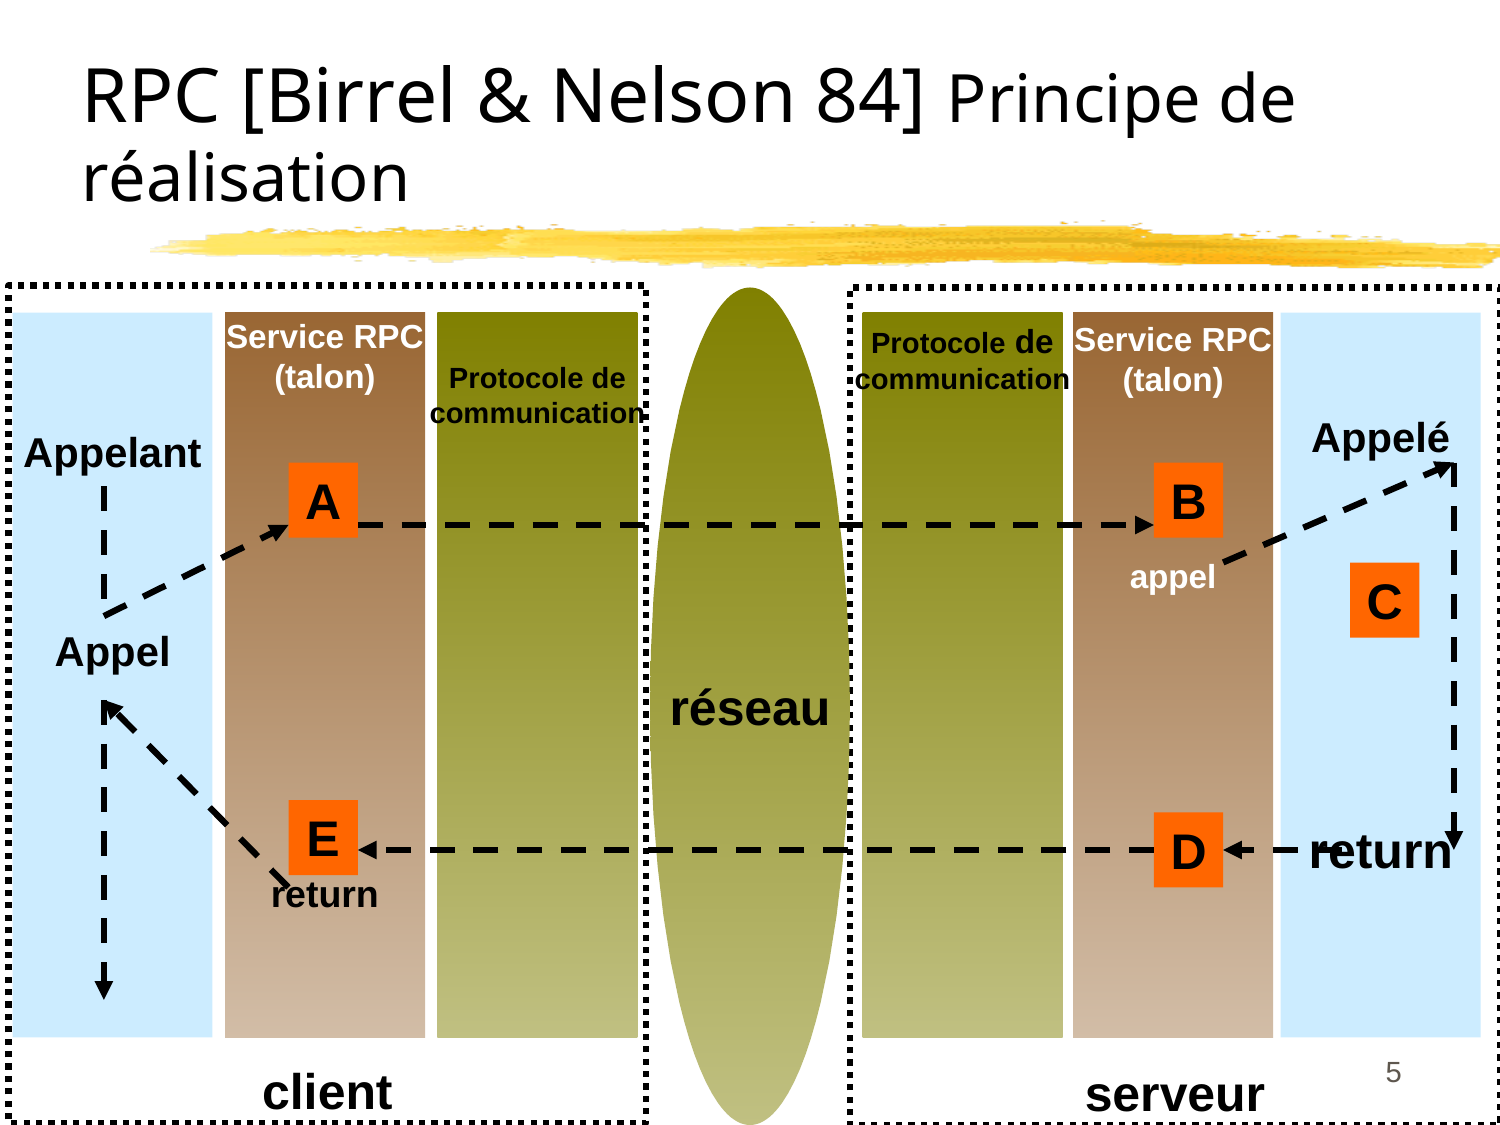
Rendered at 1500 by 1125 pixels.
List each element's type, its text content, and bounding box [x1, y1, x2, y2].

picture [150, 215, 1500, 279]
text_box B [1153, 462, 1224, 538]
text_box client [8, 285, 647, 1123]
text_box serveur [849, 287, 1500, 1125]
text_box Protocole de communication [437, 312, 638, 1038]
title RPC [Birrel & Nelson 84] Principe de réalisation [66, 23, 1342, 225]
text_box Protocole de communication [862, 312, 1063, 1038]
text_box Service RPC (talon) return [225, 312, 426, 1038]
text_box E [288, 800, 358, 876]
text_box D [1153, 812, 1224, 888]
text_box serveur [1274, 542, 1280, 847]
text_box [650, 287, 850, 1125]
text_box A [288, 462, 358, 538]
text_box Appelé return [1280, 312, 1481, 1038]
text_box réseau [679, 411, 821, 1001]
text_box C [1350, 562, 1420, 638]
text_box Appelant Appel [12, 312, 213, 1038]
text_box Service RPC (talon) appel [1073, 312, 1274, 1038]
